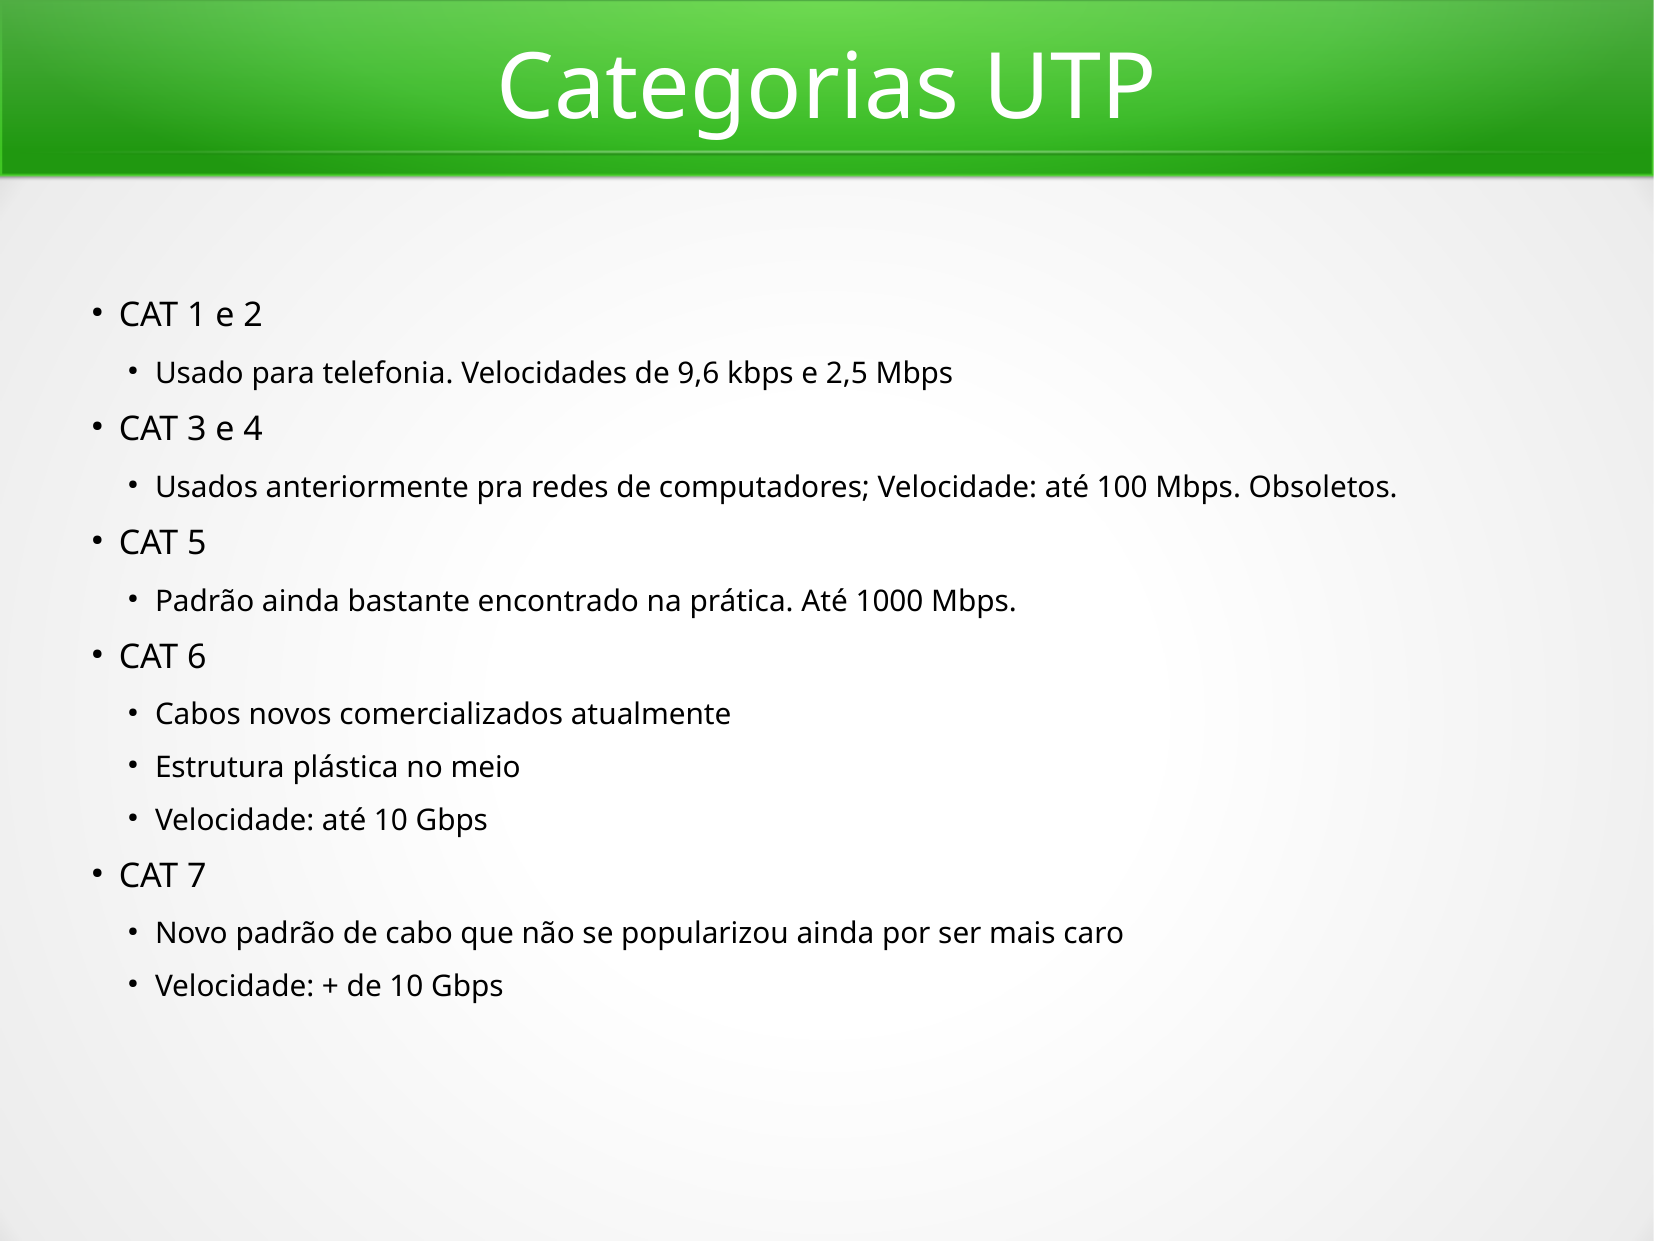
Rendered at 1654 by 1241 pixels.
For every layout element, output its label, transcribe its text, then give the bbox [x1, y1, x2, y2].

list CAT 1 e 2 Usado para telefonia. Velocidades de 9,6 kbps e 2,5 Mbps CAT 3 e 4 Usados anteriormente pra redes de computadores; Velocidade: até 100 Mbps. Obsoletos. CAT 5 Padrão ainda bastante encontrado na prática. Até 1000 Mbps. CAT 6 Cabos novos comercializados atualmente Estrutura plástica no meio Velocidade: até 10 Gbps CAT 7 Novo padrão de cabo que não se popularizou ainda por ser mais caro Velocidade: + de 10 Gbps [82, 290, 1571, 1010]
title Categorias UTP [82, 11, 1571, 154]
picture [0, 0, 1654, 1241]
